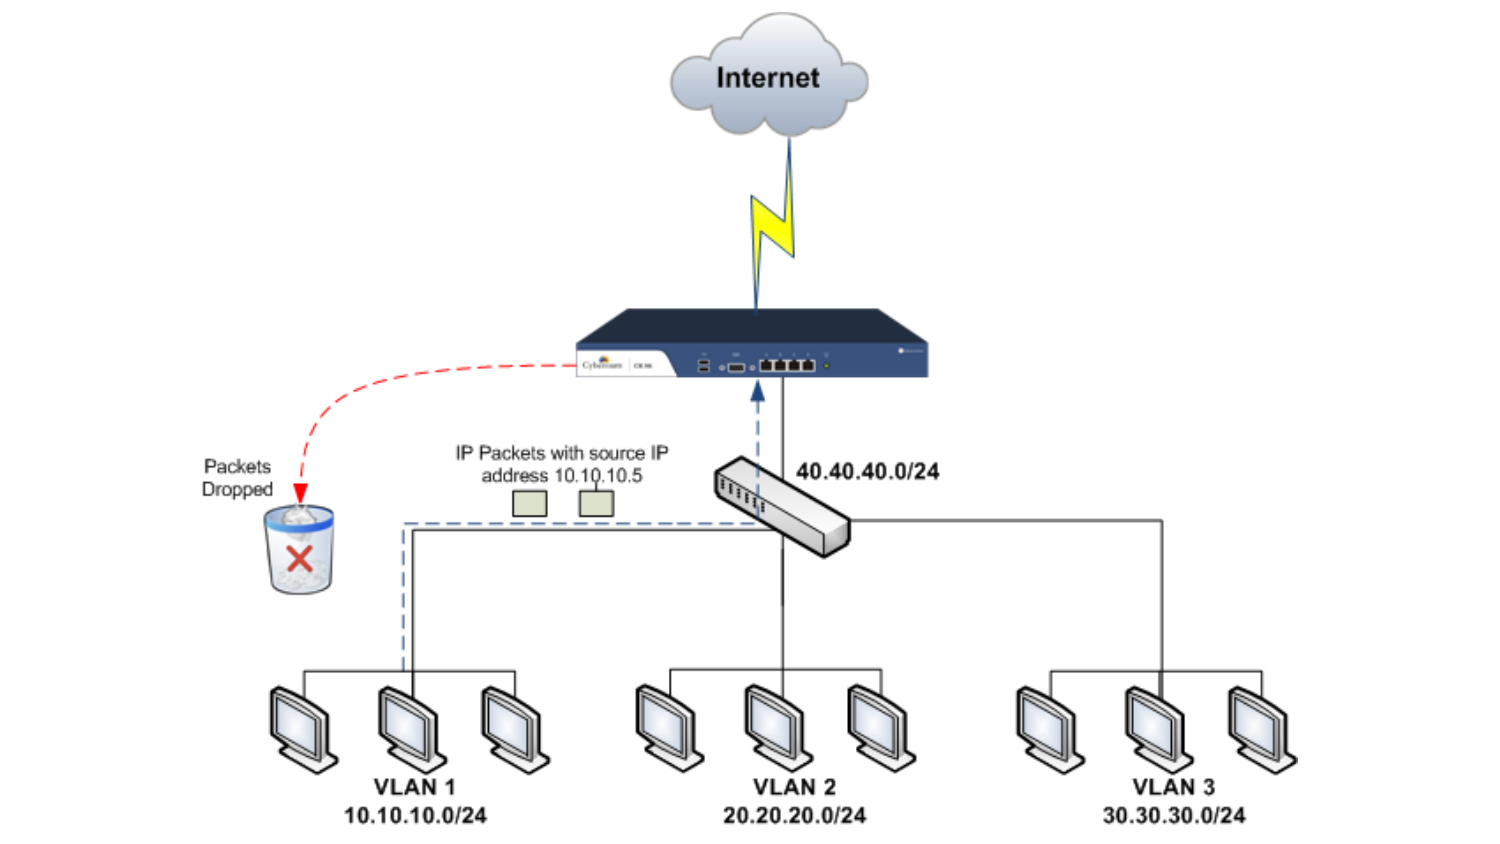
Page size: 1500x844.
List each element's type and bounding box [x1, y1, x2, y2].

picture [202, 12, 1298, 832]
